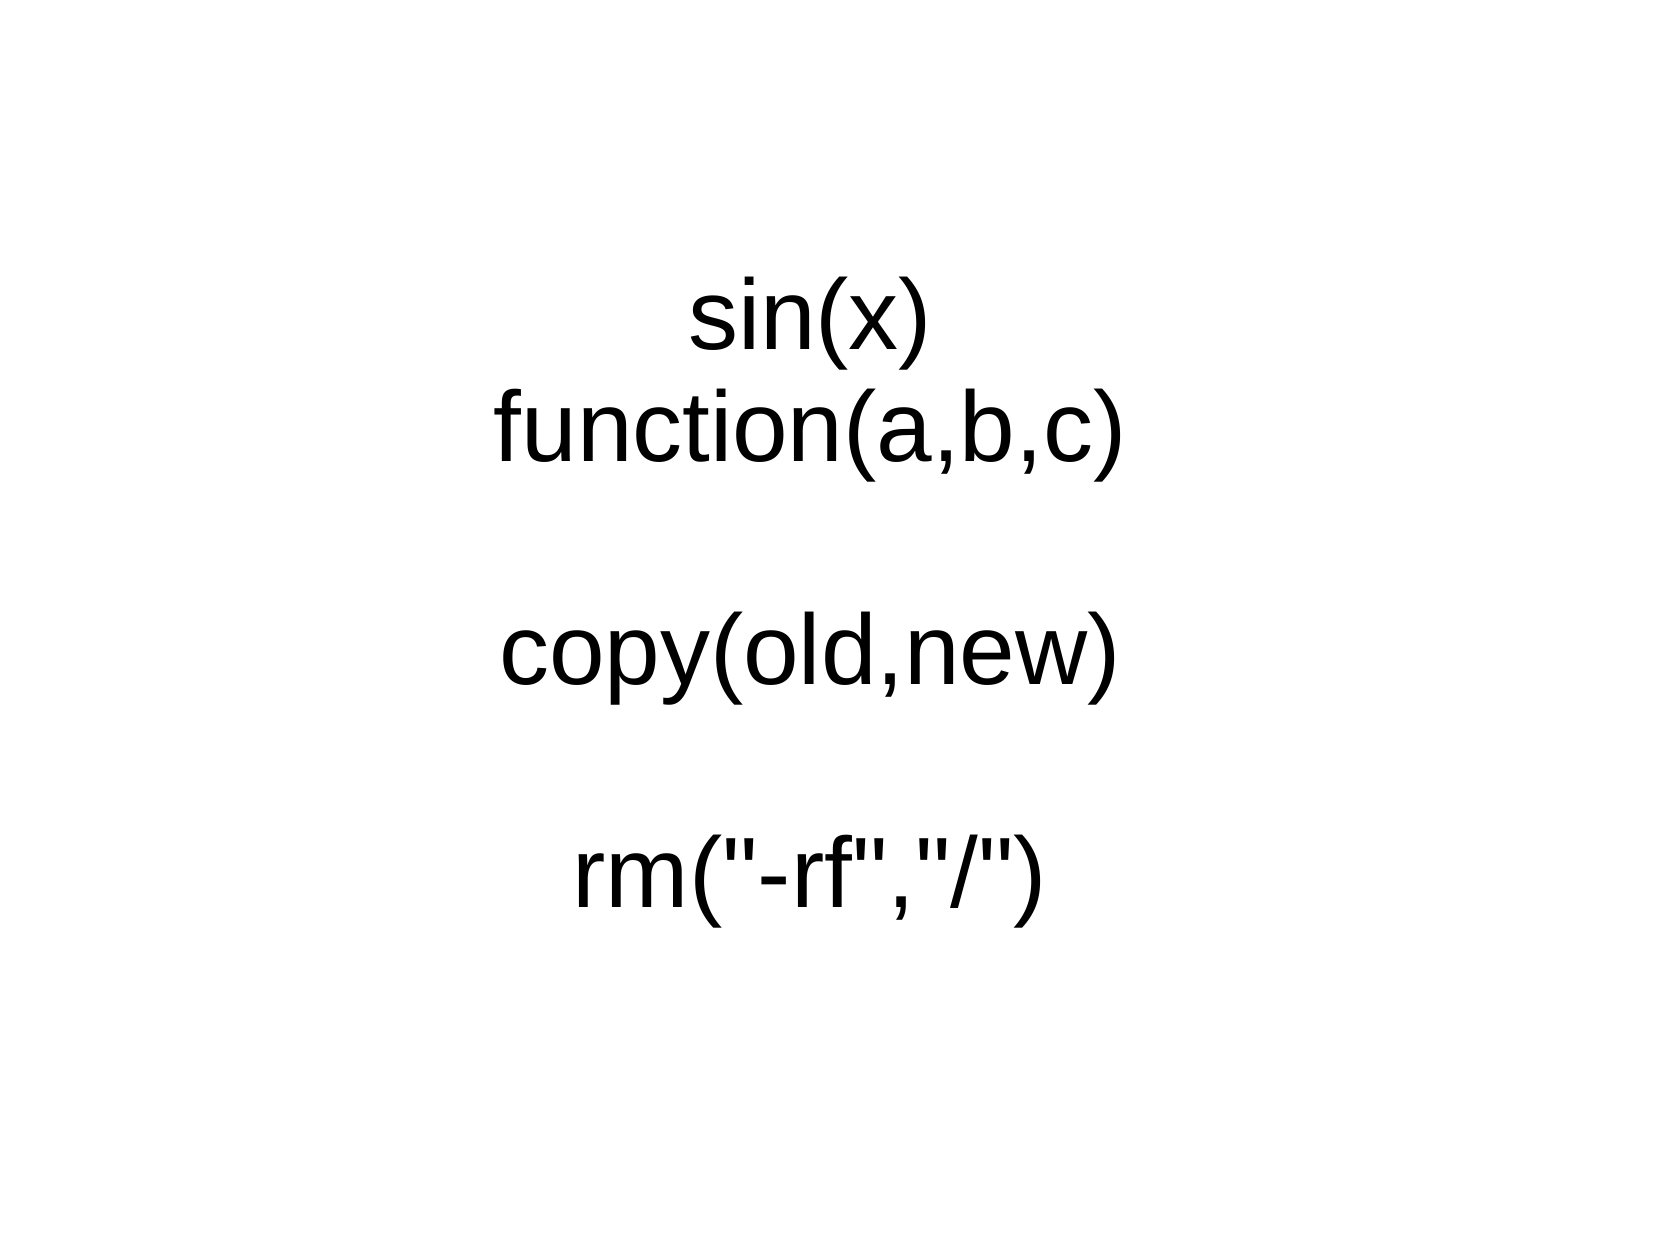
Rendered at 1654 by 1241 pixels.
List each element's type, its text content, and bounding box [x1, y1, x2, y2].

text_box sin(x) function(a,b,c) copy(old,new) rm("-rf","/") [82, 258, 1538, 1041]
